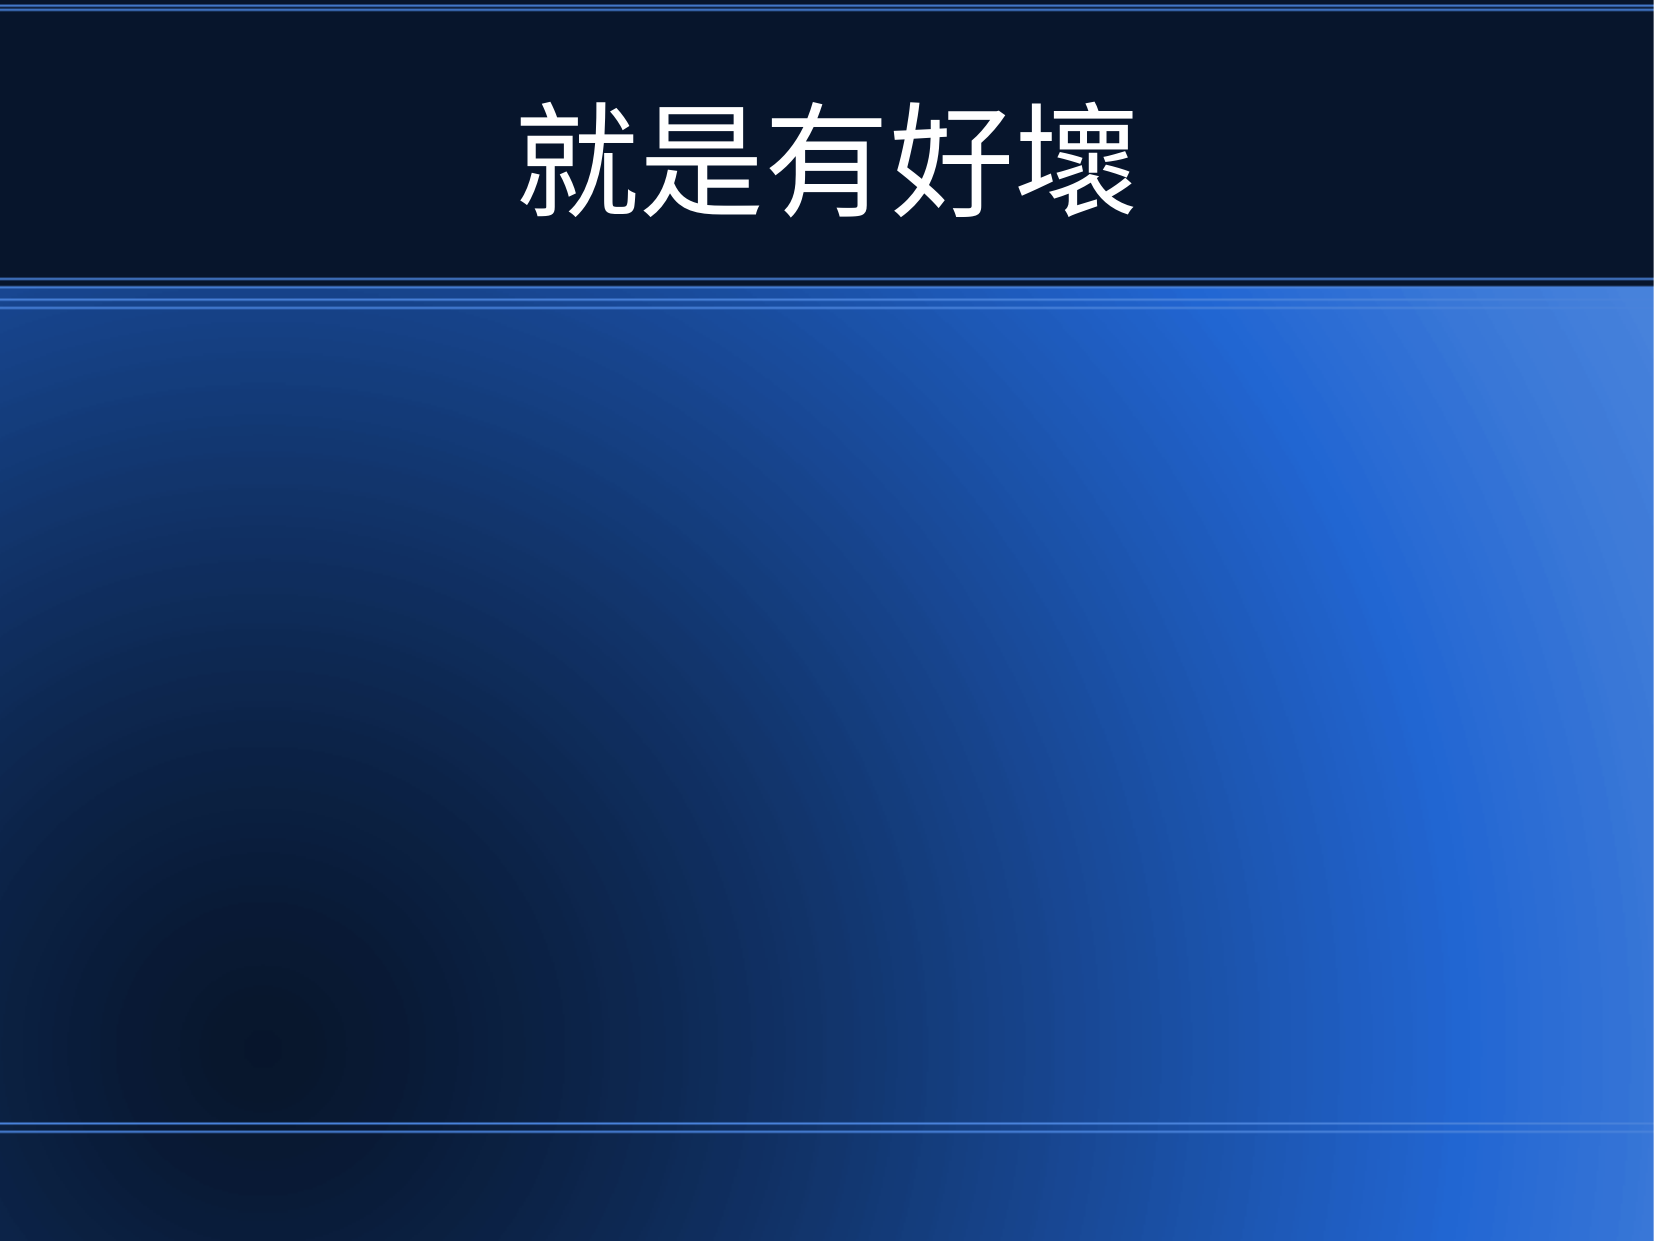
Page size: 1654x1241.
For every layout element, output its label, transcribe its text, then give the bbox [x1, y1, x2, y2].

title 就是有好壞 [82, 49, 1571, 257]
picture [0, 0, 1654, 1241]
